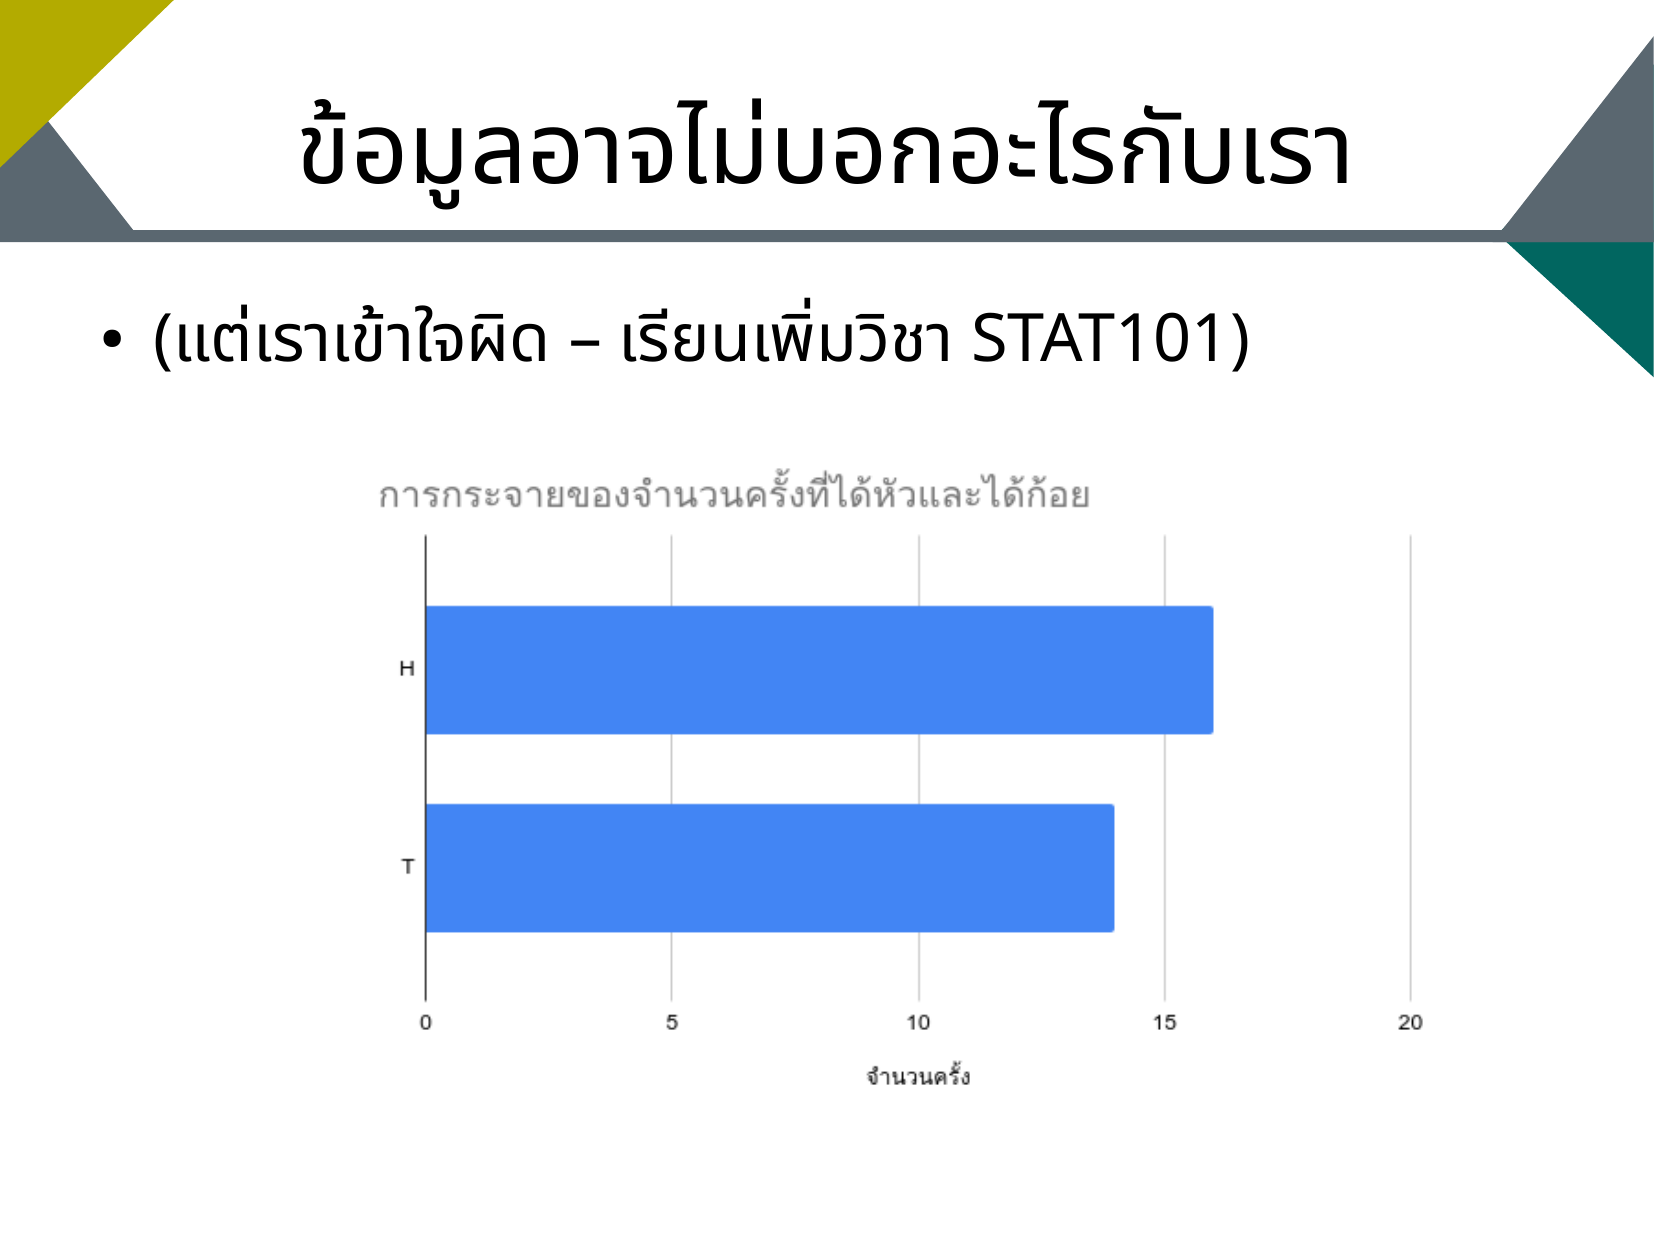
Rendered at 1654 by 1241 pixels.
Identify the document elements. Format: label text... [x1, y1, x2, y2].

list (แต่เราเข้าใจผิด – เรียนเพิ่มวิชา STAT101) [82, 290, 1571, 1108]
picture [350, 445, 1434, 1108]
title ข้อมูลอาจไม่บอกอะไรกับเรา [82, 49, 1571, 257]
